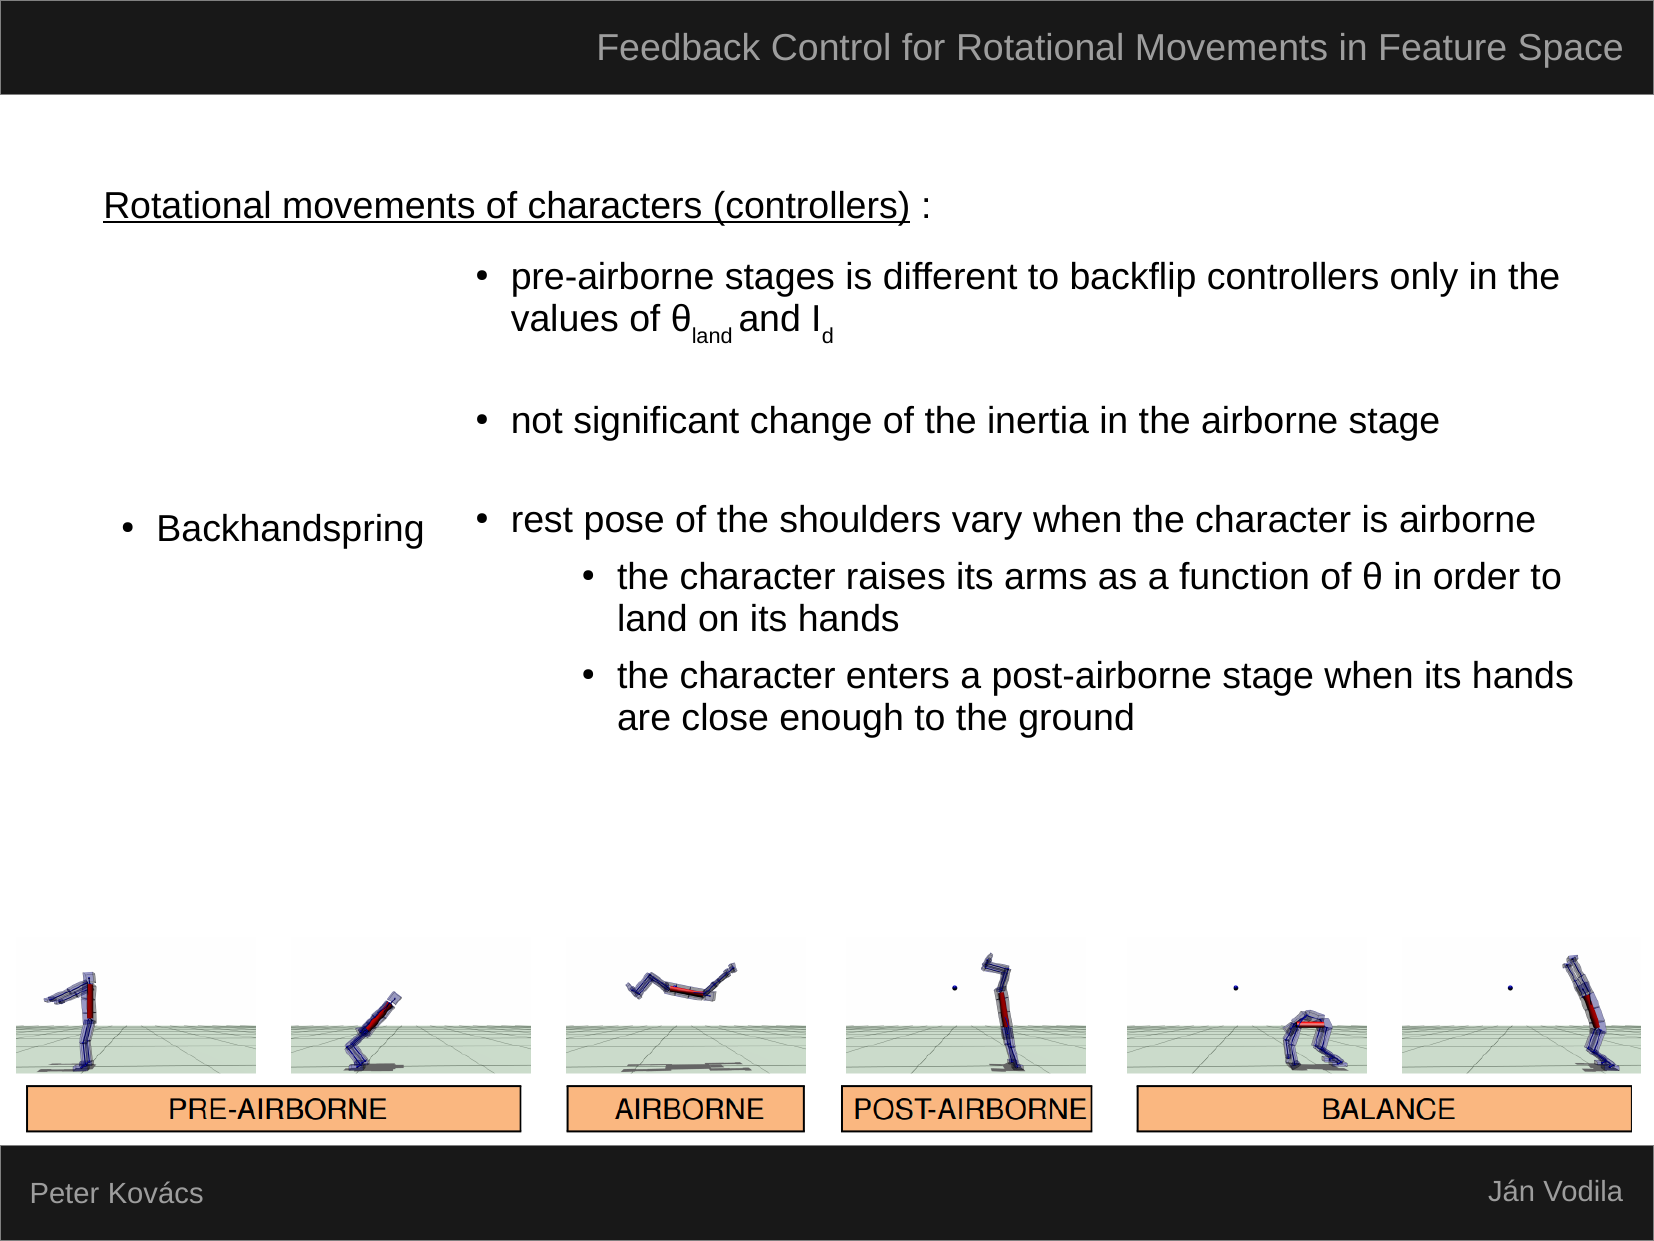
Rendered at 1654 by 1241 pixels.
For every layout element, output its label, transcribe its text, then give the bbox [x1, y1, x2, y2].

title Feedback Control for Rotational Movements in Feature Space [29, 26, 1625, 69]
text_box [0, 1145, 1654, 1241]
text_box pre-airborne stages is different to backflip controllers only in the values of θland and Id not significant change of the inertia in the airborne stage rest pose of the shoulders vary when the character is airborne the character raises its arms as a function of θ in order to land on its hands the character enters a post-airborne stage when its hands are close enough to the ground [460, 248, 1630, 894]
text_box Peter Kovács [29, 1175, 243, 1211]
text_box Backhandspring [106, 248, 460, 558]
text_box Rotational movements of characters (controllers) : [88, 177, 1270, 235]
picture [5, 909, 1648, 1137]
text_box Ján Vodila [1488, 1175, 1625, 1208]
text_box [0, 0, 1654, 95]
